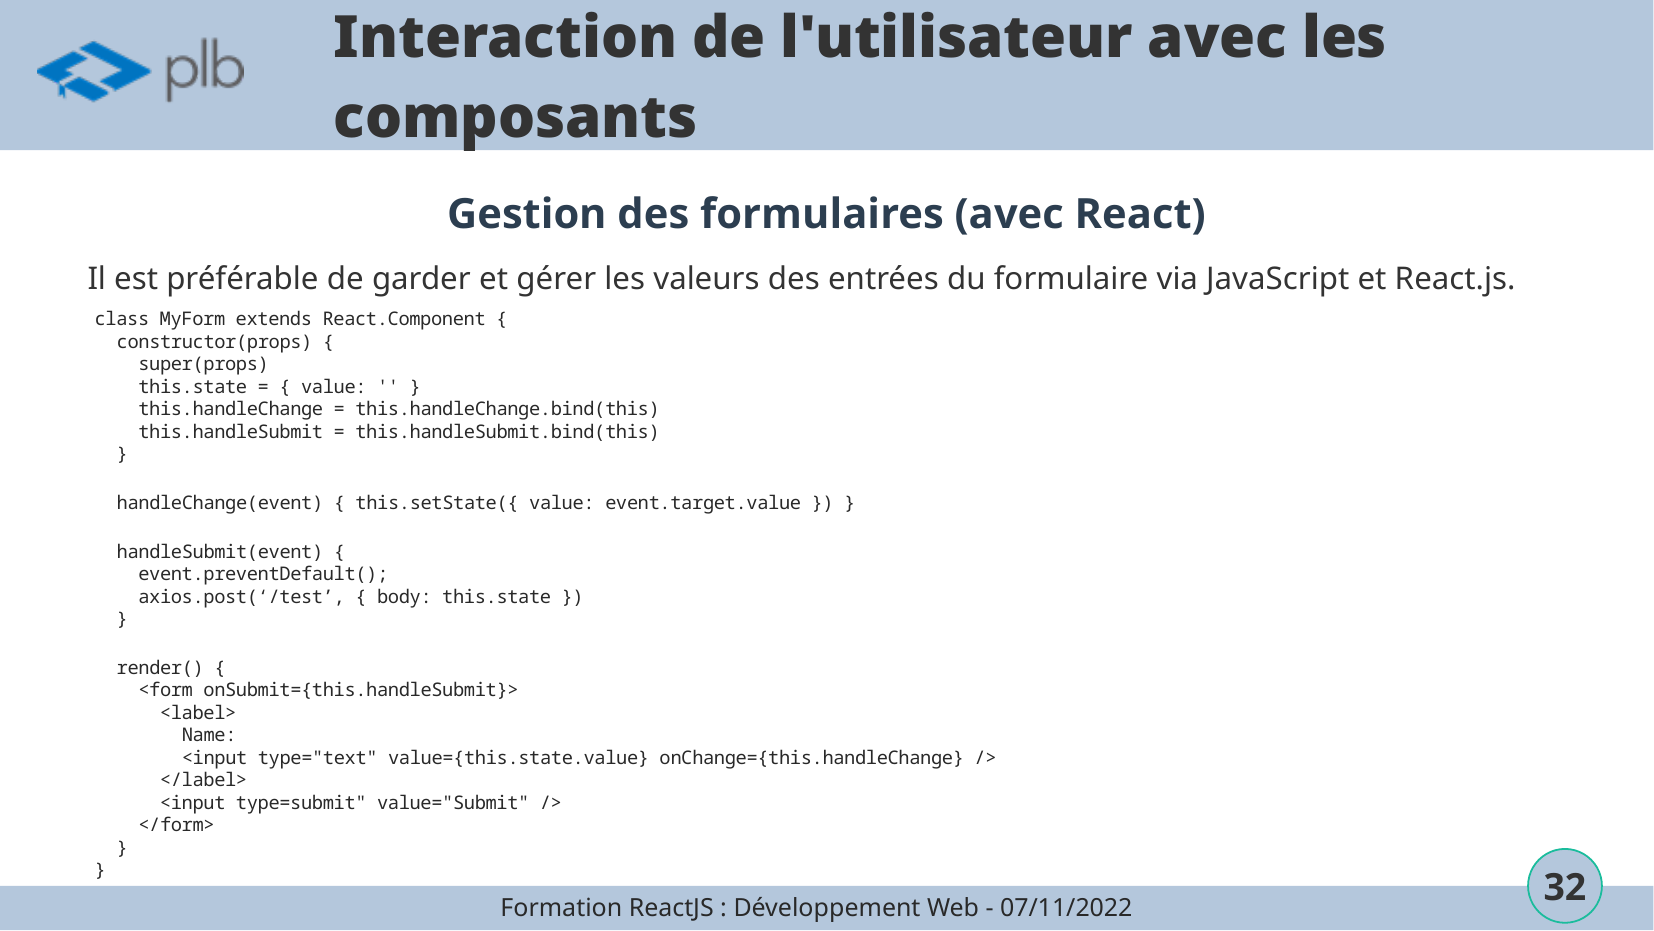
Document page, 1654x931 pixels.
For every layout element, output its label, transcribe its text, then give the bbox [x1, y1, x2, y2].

text_box Il est préférable de garder et gérer les valeurs des entrées du formulaire via JavaScript et React.js. [72, 244, 1546, 310]
picture [37, 33, 244, 113]
text_box Formation ReactJS : Développement Web - 07/11/2022 [461, 888, 1173, 926]
title Interaction de l'utilisateur avec les composants [333, 0, 1613, 151]
text_box class MyForm extends React.Component { constructor(props) { super(props) this.state = { value: '' } this.handleChange = this.handleChange.bind(this) this.handleSubmit = this.handleSubmit.bind(this) } handleChange(event) { this.setState({ value: event.target.value }) } handleSubmit(event) { event.preventDefault(); axios.post(‘/test’, { body: this.state }) } render() { <form onSubmit={this.handleSubmit}> <label> Name: <input type="text" value={this.state.value} onChange={this.handleChange} /> </label> <input type=submit" value="Submit" /> </form> } } [79, 299, 1163, 900]
text_box Gestion des formulaires (avec React) [59, 183, 1595, 226]
